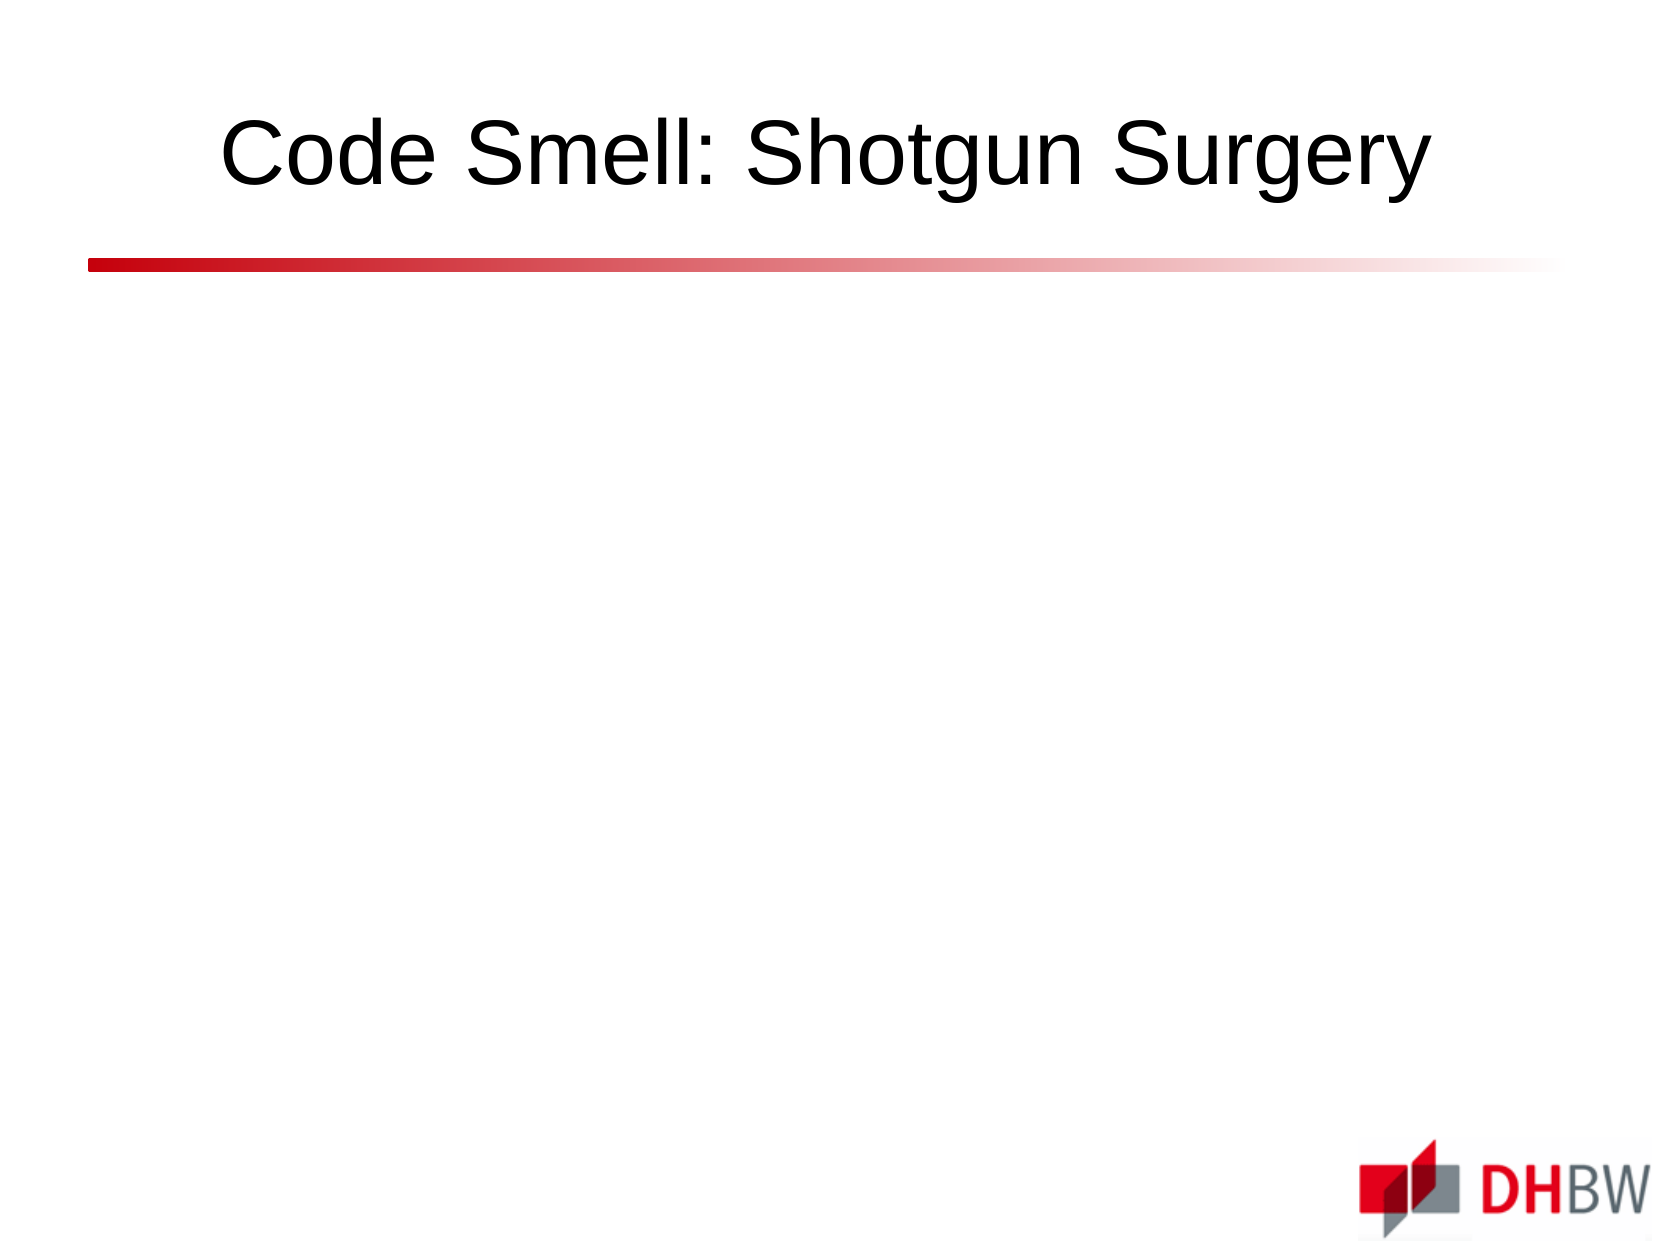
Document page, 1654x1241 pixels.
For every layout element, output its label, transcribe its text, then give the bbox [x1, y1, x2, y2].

title Code Smell: Shotgun Surgery [82, 56, 1571, 250]
picture [1358, 1137, 1652, 1241]
